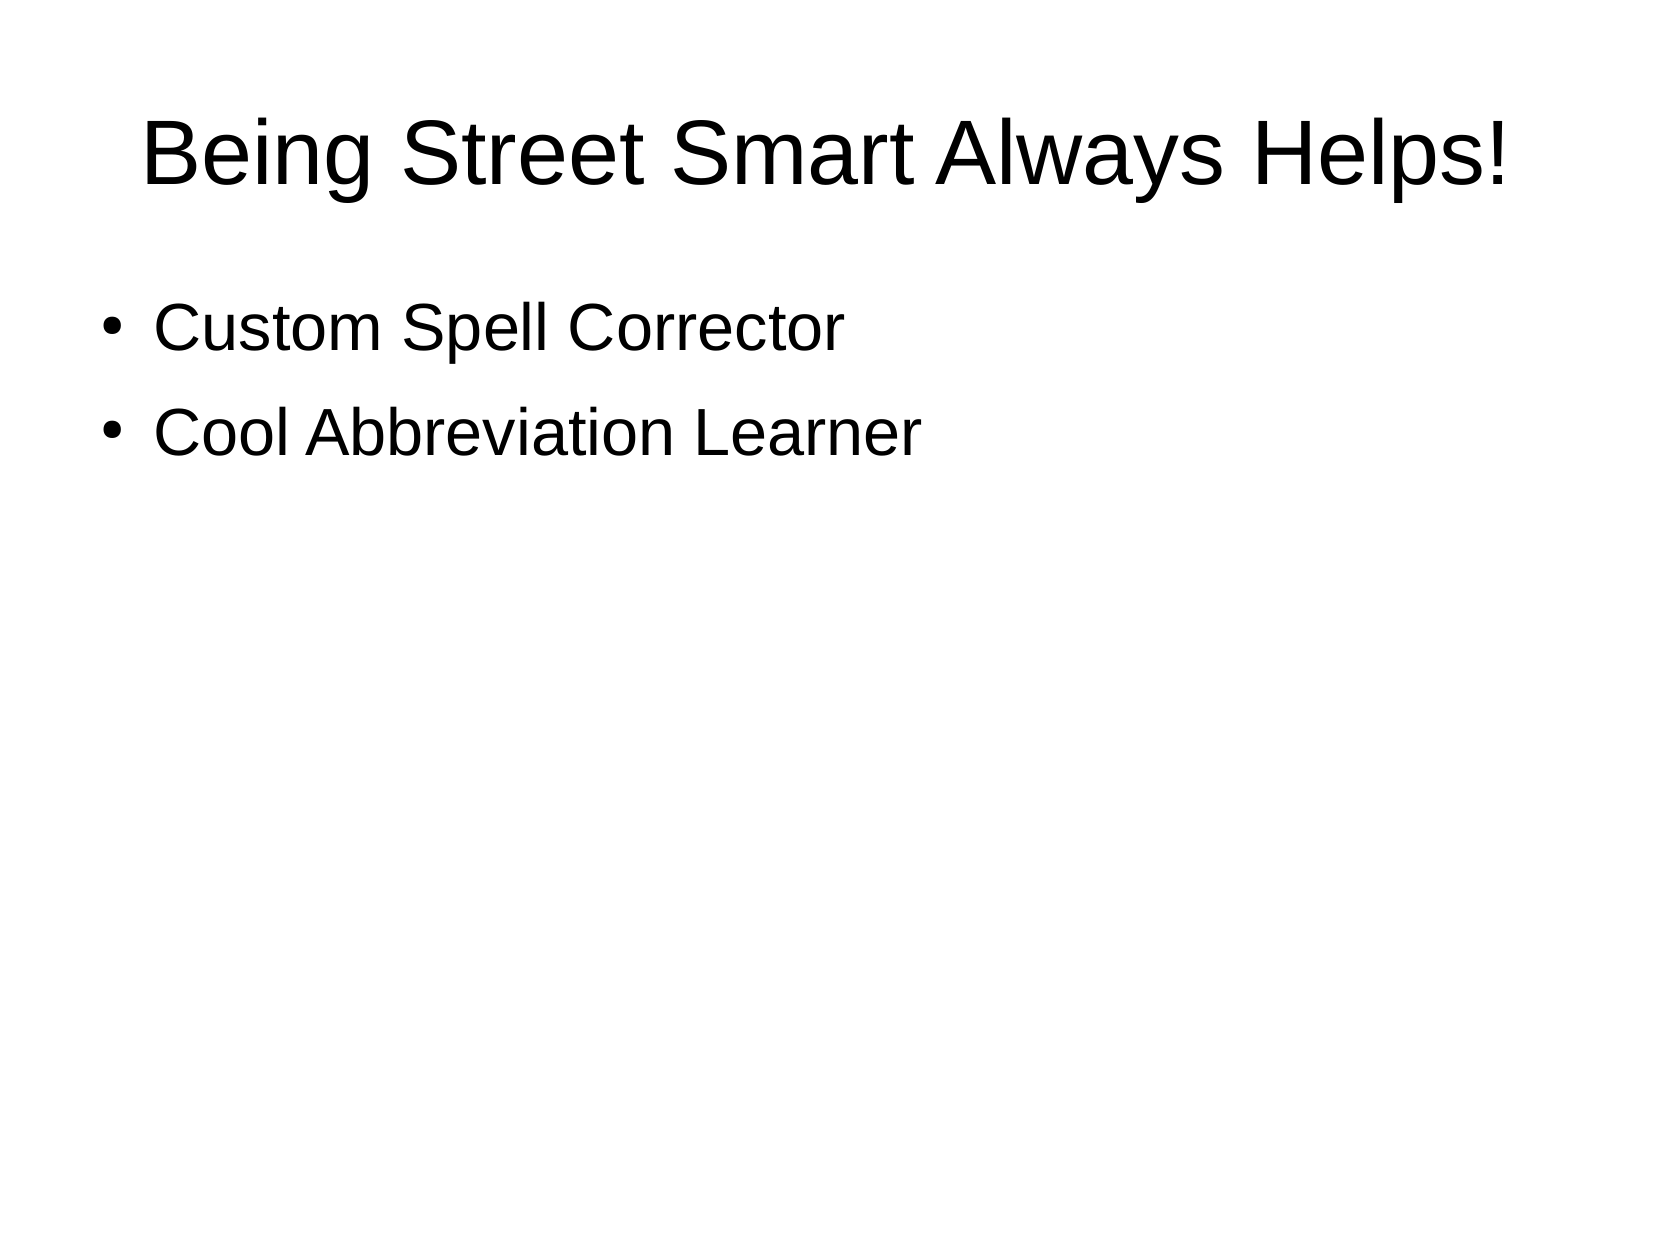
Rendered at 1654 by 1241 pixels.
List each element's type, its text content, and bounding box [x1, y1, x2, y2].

list Custom Spell Corrector Cool Abbreviation Learner [82, 290, 1538, 1010]
title Being Street Smart Always Helps! [82, 49, 1571, 257]
